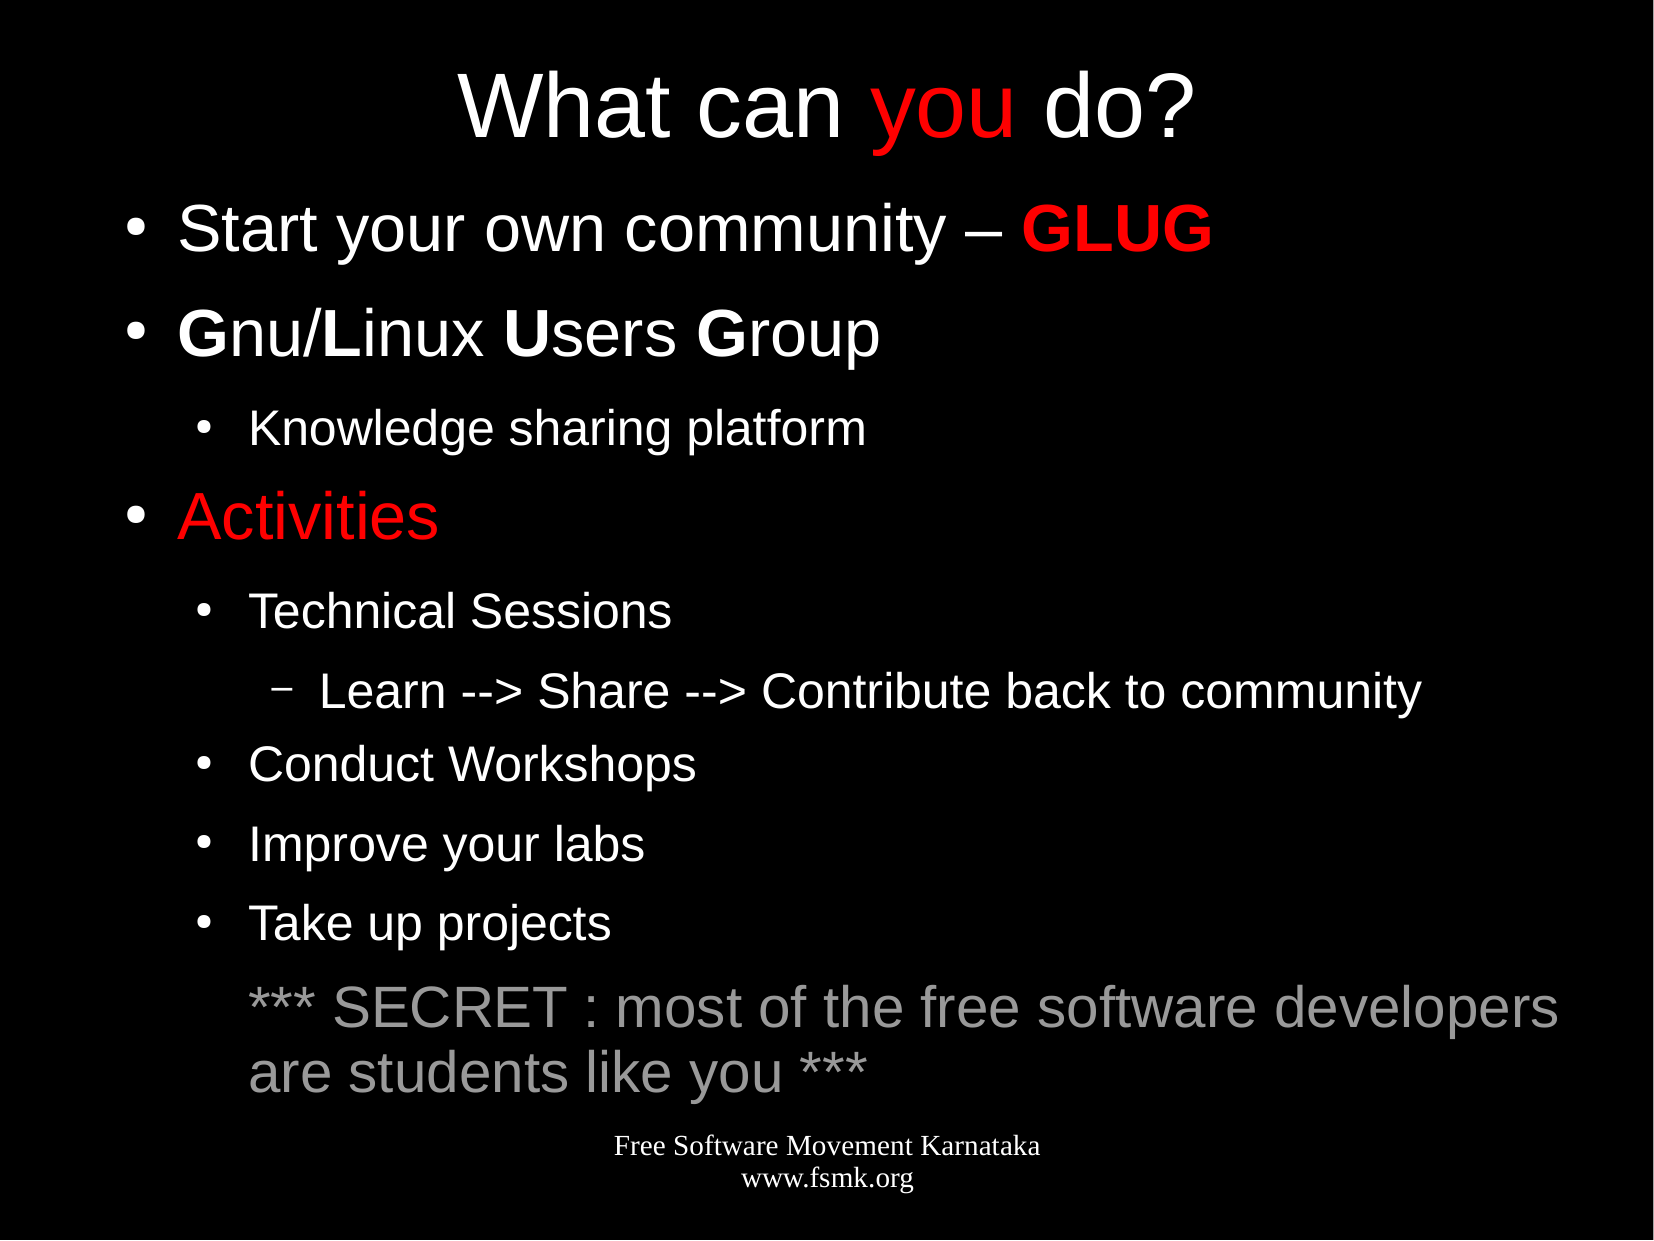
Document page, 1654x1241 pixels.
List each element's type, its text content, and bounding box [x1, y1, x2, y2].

list Start your own community – GLUG Gnu/Linux Users Group Knowledge sharing platform Activities Technical Sessions Learn --> Share --> Contribute back to community Conduct Workshops Improve your labs Take up projects *** SECRET : most of the free software developers are students like you *** [106, 191, 1595, 1010]
title What can you do? [82, 2, 1571, 210]
